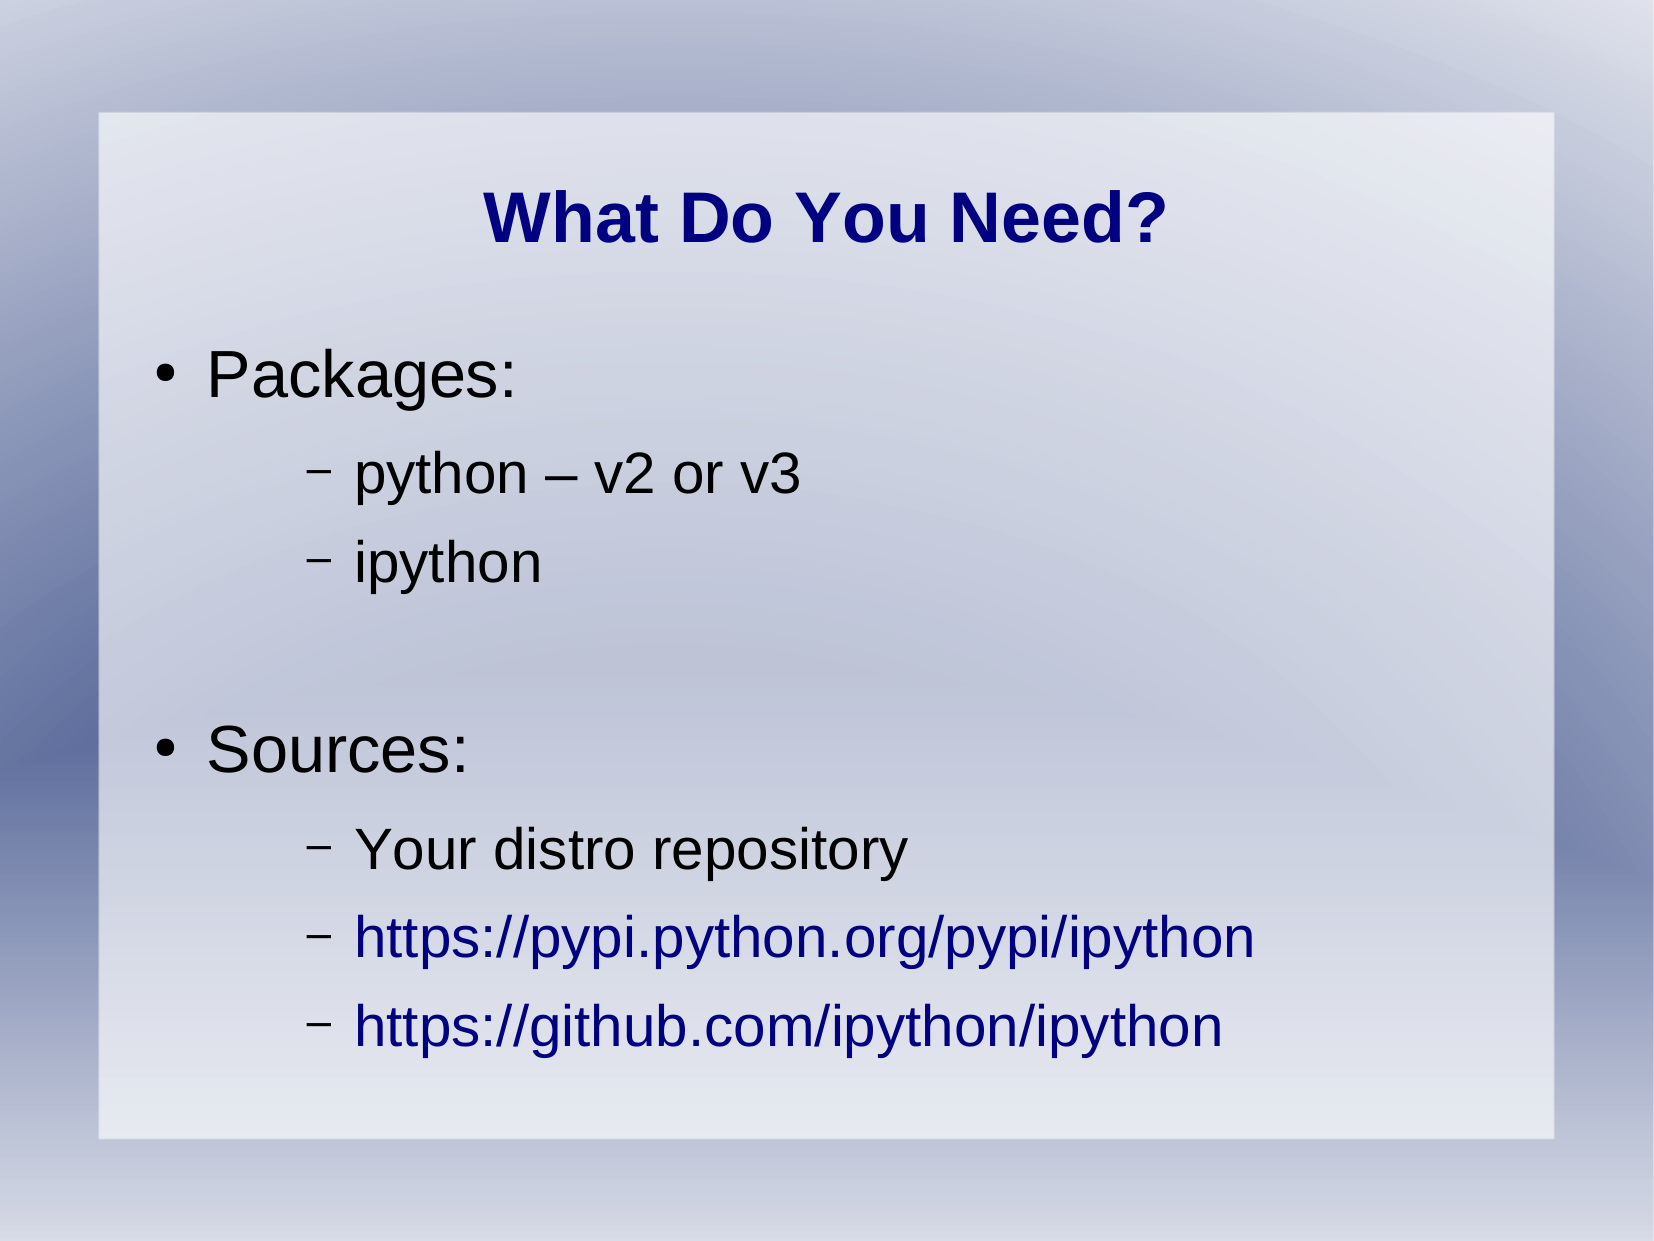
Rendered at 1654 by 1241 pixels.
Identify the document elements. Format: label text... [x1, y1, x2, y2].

list Packages: python – v2 or v3 ipython [118, 336, 1506, 680]
list Sources: Your distro repository https://pypi.python.org/pypi/ipython https://github.com/ipython/ipython [118, 712, 1506, 1059]
picture [0, 0, 1654, 1241]
title What Do You Need? [118, 114, 1536, 322]
